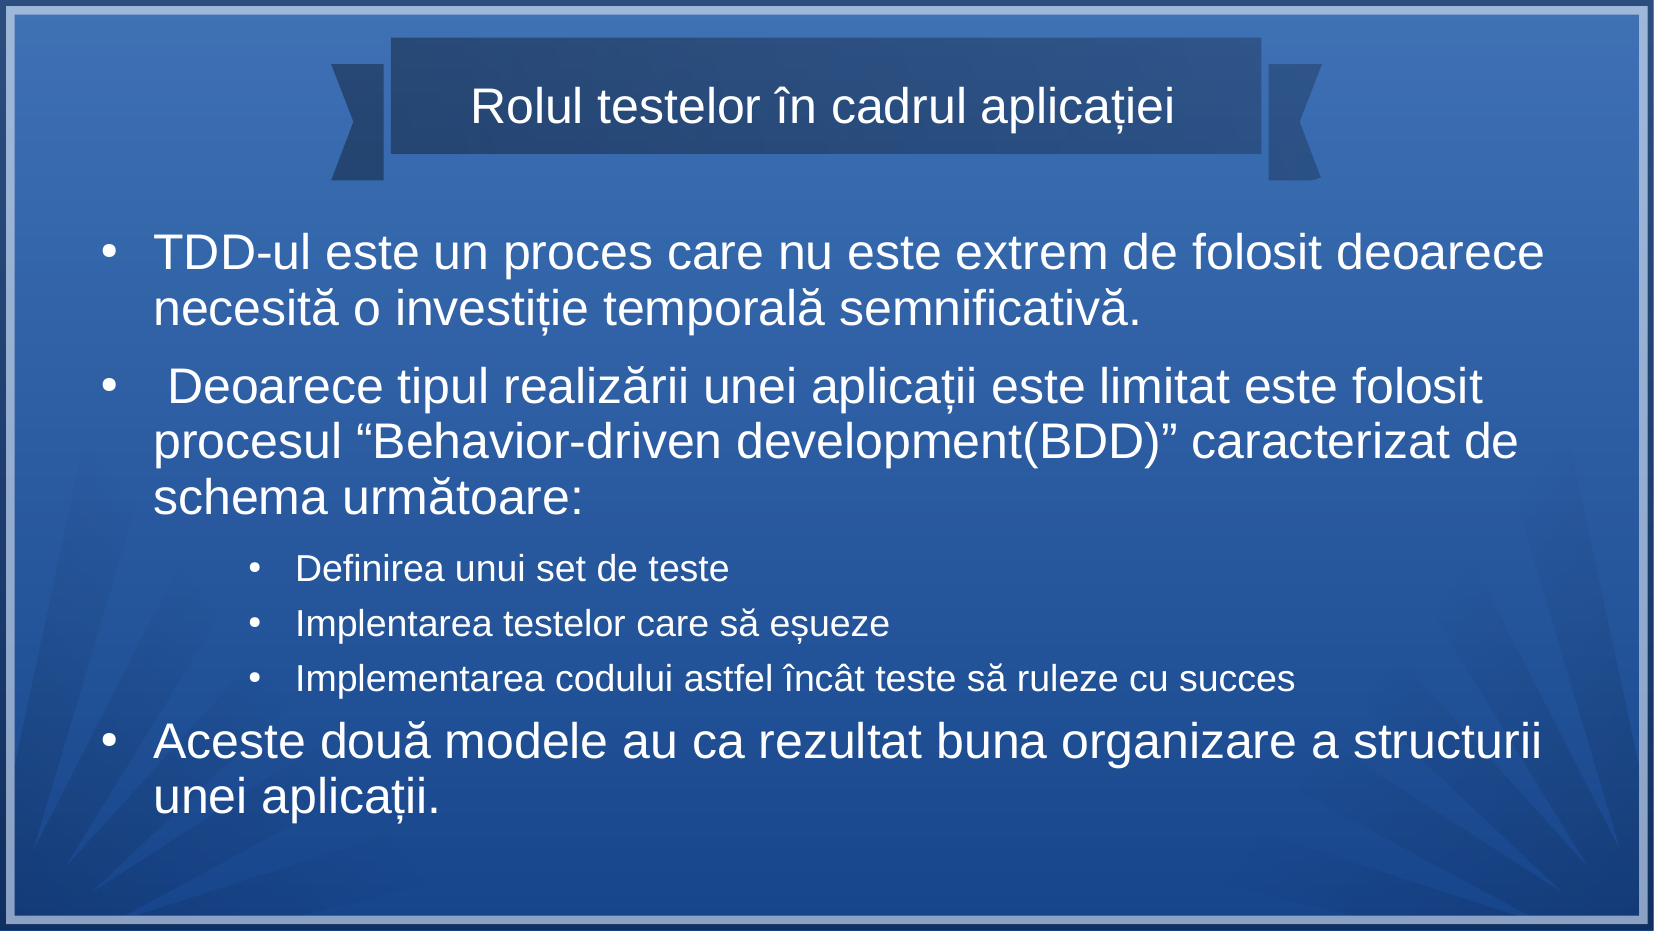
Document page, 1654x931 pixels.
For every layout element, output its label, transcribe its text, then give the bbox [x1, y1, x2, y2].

list TDD-ul este un proces care nu este extrem de folosit deoarece necesită o investiție temporală semnificativă. Deoarece tipul realizării unei aplicații este limitat este folosit procesul “Behavior-driven development(BDD)” caracterizat de schema următoare: Definirea unui set de teste Implentarea testelor care să eșueze Implementarea codului astfel încât teste să ruleze cu succes Aceste două modele au ca rezultat buna organizare a structurii unei aplicații. [82, 224, 1571, 848]
title Rolul testelor în cadrul aplicației [385, 46, 1261, 166]
